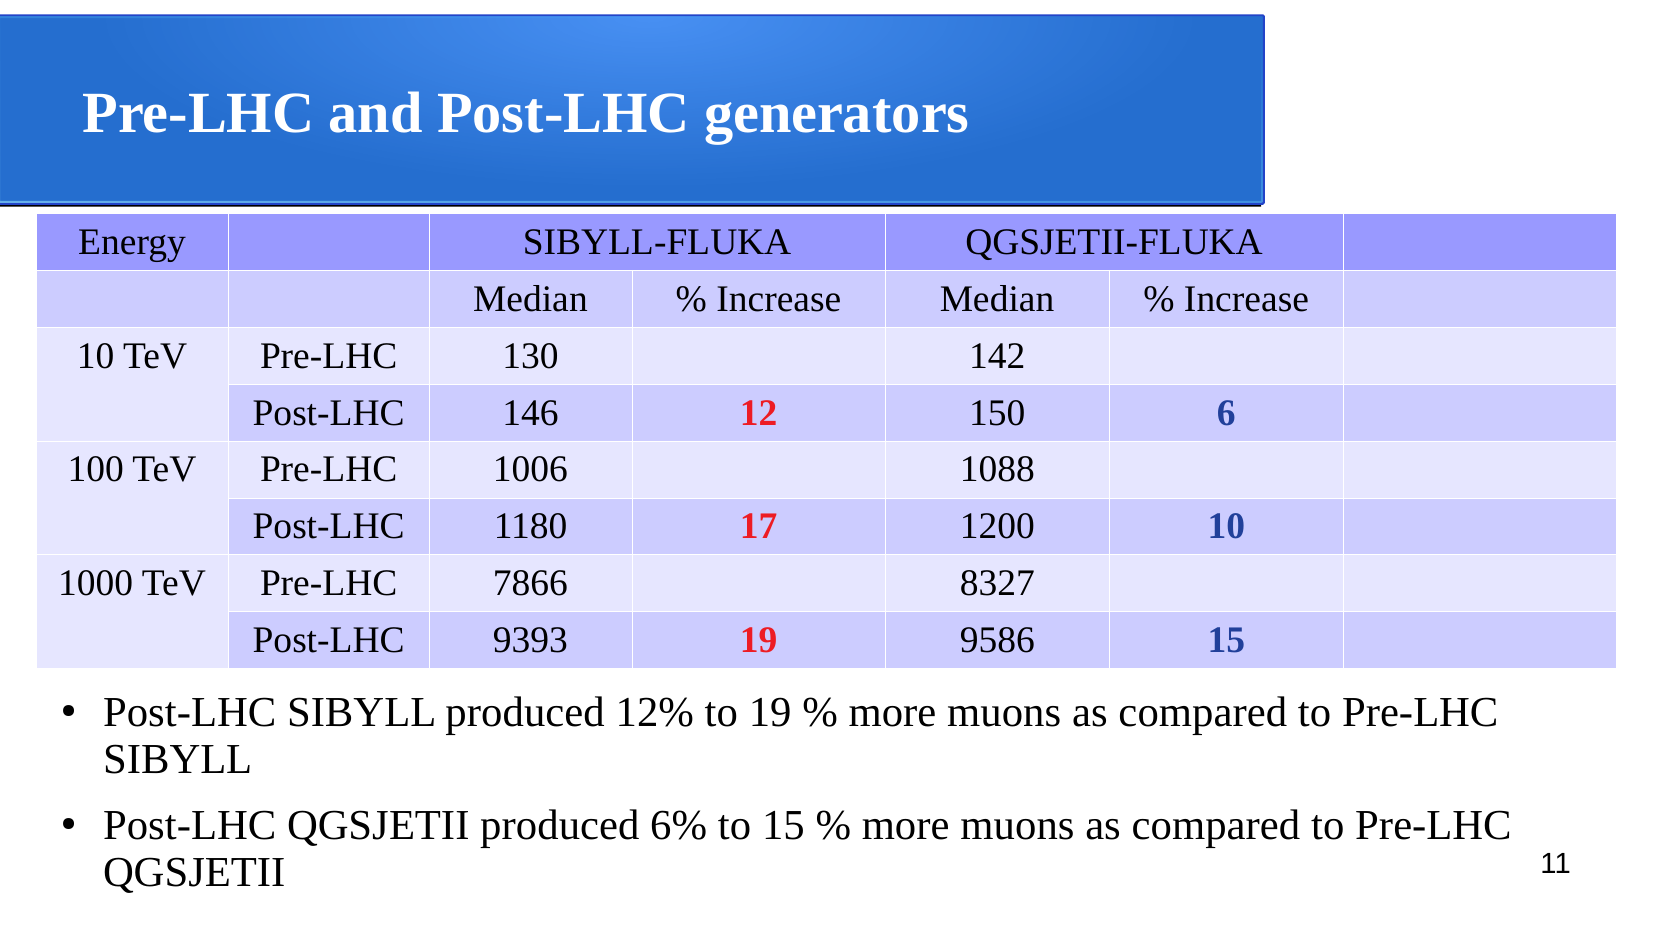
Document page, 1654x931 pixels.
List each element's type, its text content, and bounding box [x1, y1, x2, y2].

table_cell [633, 555, 885, 611]
table_cell 10 [1110, 499, 1343, 554]
table_header QGSJETII-FLUKA [886, 214, 1343, 270]
table_cell [37, 271, 228, 327]
table_cell % Increase [1110, 271, 1343, 327]
table_cell Post-LHC [229, 499, 429, 554]
table_cell 130 [430, 328, 632, 384]
table_header [229, 214, 429, 270]
table_cell 7866 [430, 555, 632, 611]
table_cell [633, 328, 885, 384]
table_cell 12 [633, 385, 885, 441]
table_cell [1344, 499, 1616, 554]
table_cell Pre-LHC [229, 555, 429, 611]
table_cell 1000 TeV [37, 555, 228, 668]
table_cell Post-LHC [229, 385, 429, 441]
table_cell 8327 [886, 555, 1109, 611]
table_cell 9586 [886, 612, 1109, 668]
table_cell 142 [886, 328, 1109, 384]
table_cell Pre-LHC [229, 442, 429, 498]
table_cell 10 TeV [37, 328, 228, 441]
table_header [1344, 214, 1616, 270]
table_cell [1110, 555, 1343, 611]
table_cell 100 TeV [37, 442, 228, 554]
table_cell [633, 442, 885, 498]
table_cell Pre-LHC [229, 328, 429, 384]
table_header SIBYLL-FLUKA [430, 214, 885, 270]
table_cell [1344, 555, 1616, 611]
table_cell [1110, 328, 1343, 384]
table_cell 19 [633, 612, 885, 668]
table_cell Median [430, 271, 632, 327]
table_cell 9393 [430, 612, 632, 668]
table_cell 1200 [886, 499, 1109, 554]
table_cell % Increase [633, 271, 885, 327]
title Pre-LHC and Post-LHC generators [82, 29, 1235, 195]
table_cell 17 [633, 499, 885, 554]
table_cell [1344, 385, 1616, 441]
table_cell [1344, 442, 1616, 498]
table_cell Median [886, 271, 1109, 327]
table_cell [1344, 328, 1616, 384]
table_cell 1180 [430, 499, 632, 554]
table_header Energy [37, 214, 228, 270]
table_cell [1344, 271, 1616, 327]
list Post-LHC SIBYLL produced 12% to 19 % more muons as compared to Pre-LHC SIBYLL Post-LHC QGSJETII produced 6% to 15 % more muons as compared to Pre-LHC QGSJETII [47, 688, 1536, 898]
table_cell 15 [1110, 612, 1343, 668]
table_cell 1006 [430, 442, 632, 498]
table_cell 150 [886, 385, 1109, 441]
table_cell [1110, 442, 1343, 498]
table_cell Post-LHC [229, 612, 429, 668]
table_cell [229, 271, 429, 327]
table_cell 6 [1110, 385, 1343, 441]
table_cell [1344, 612, 1616, 668]
table_cell 1088 [886, 442, 1109, 498]
table_cell 146 [430, 385, 632, 441]
